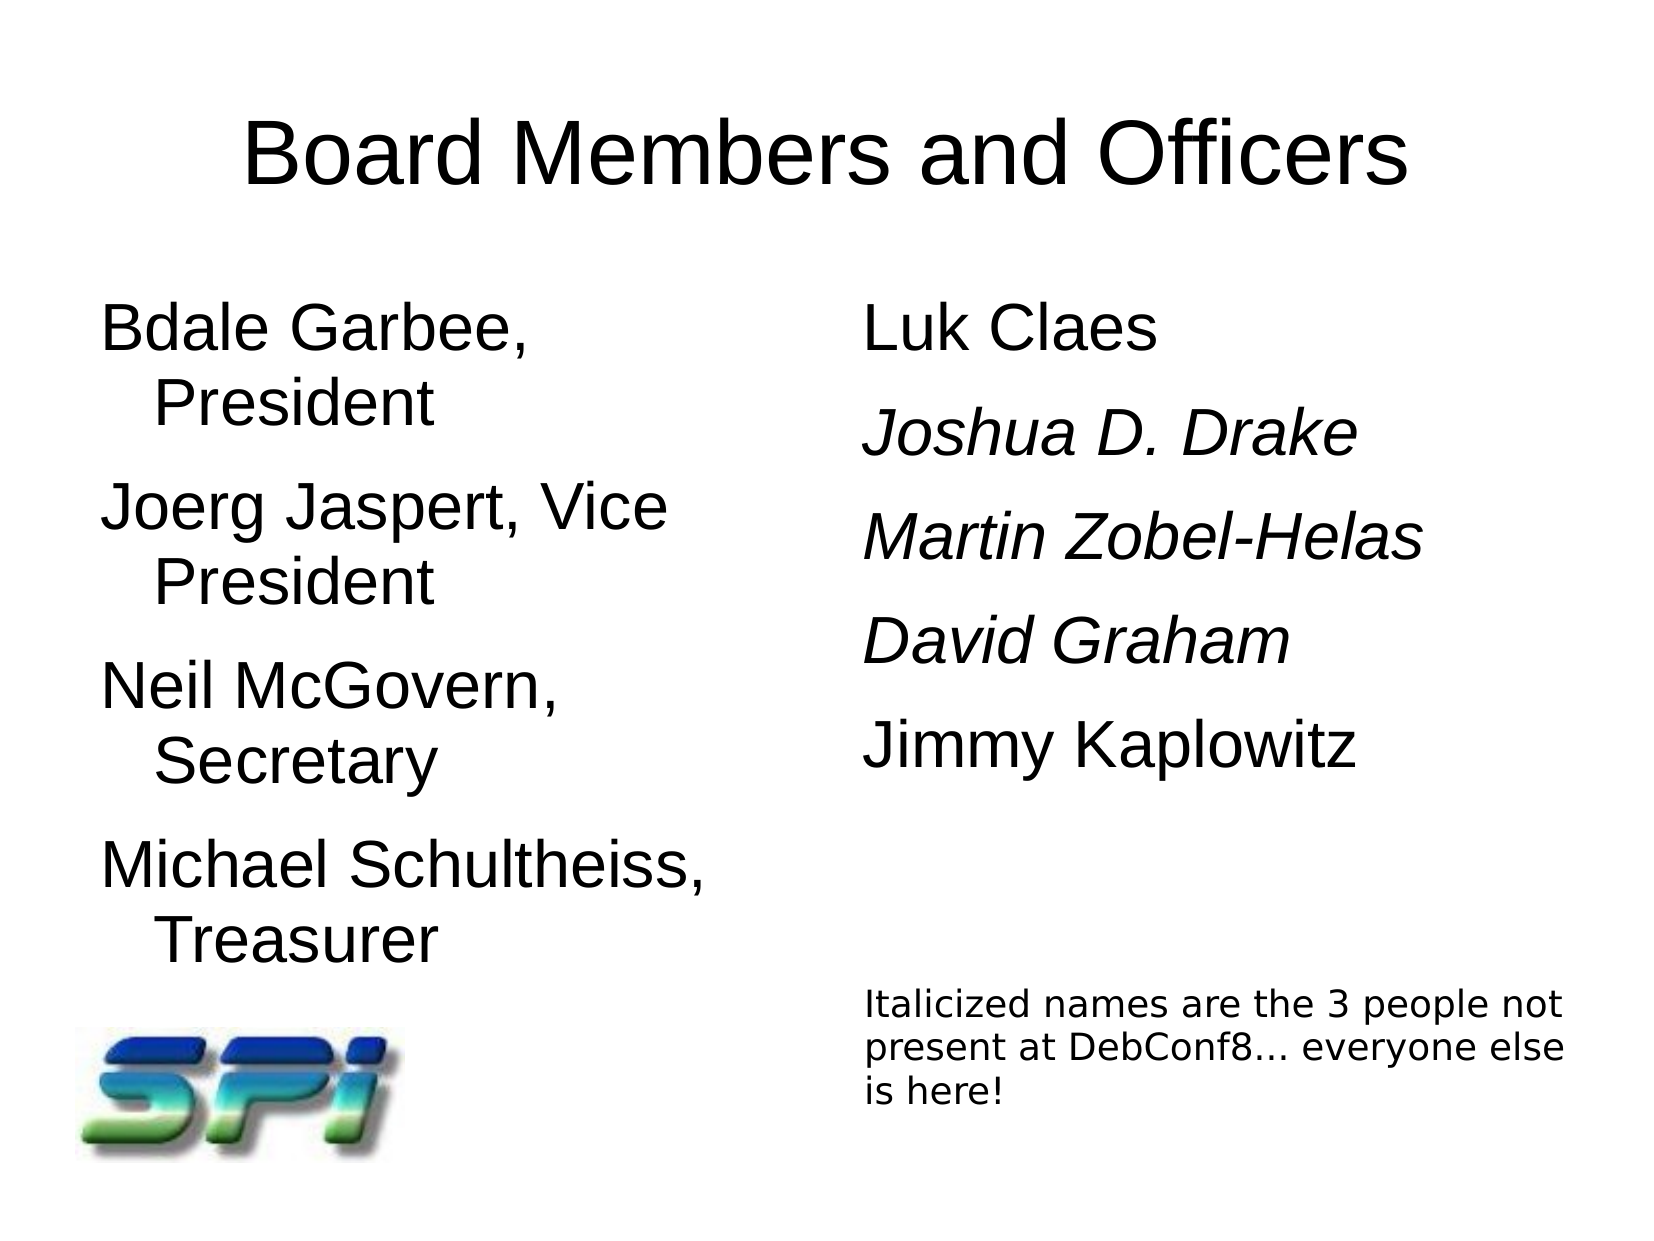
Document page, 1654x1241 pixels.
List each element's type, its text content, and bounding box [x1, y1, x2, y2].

text_box Italicized names are the 3 people not present at DebConf8... everyone else is here! [849, 975, 1581, 1121]
picture [75, 1027, 405, 1163]
list Bdale Garbee, President Joerg Jaspert, Vice President Neil McGovern, Secretary Michael Schultheiss, Treasurer [82, 290, 809, 1109]
list Luk Claes Joshua D. Drake Martin Zobel-Helas David Graham Jimmy Kaplowitz [845, 290, 1572, 1094]
title Board Members and Officers [82, 49, 1571, 257]
